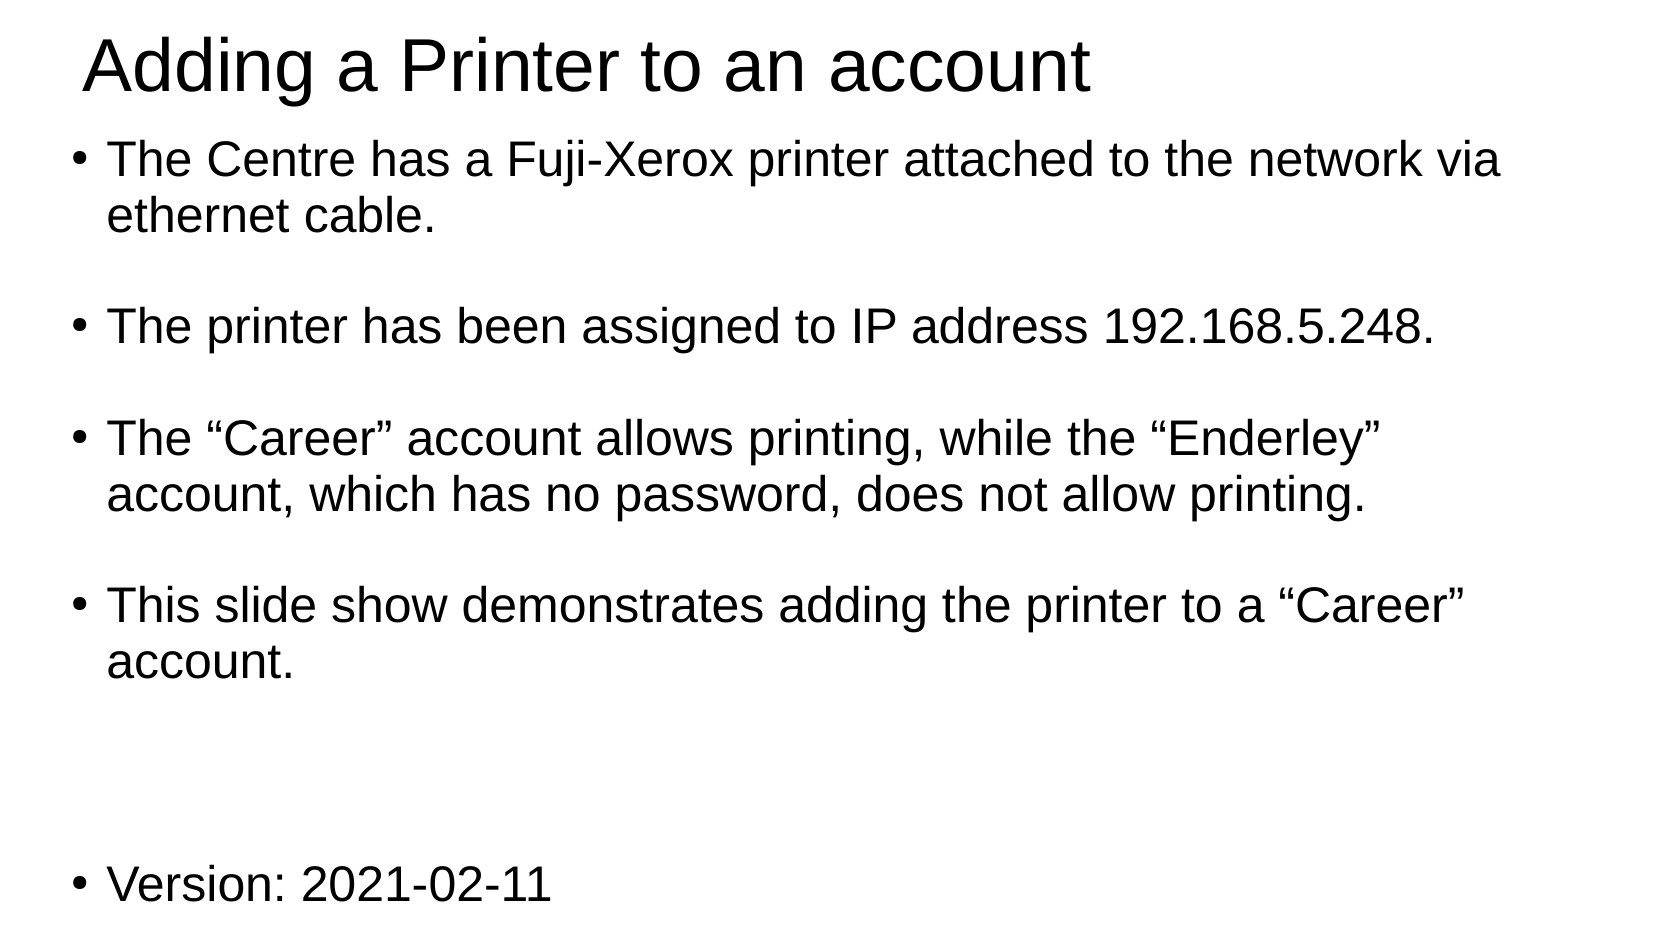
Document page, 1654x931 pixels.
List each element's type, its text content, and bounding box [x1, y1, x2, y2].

title Adding a Printer to an account [82, 23, 1571, 108]
subtitle The Centre has a Fuji-Xerox printer attached to the network via ethernet cable. The printer has been assigned to IP address 192.168.5.248. The “Career” account allows printing, while the “Enderley” account, which has no password, does not allow printing. This slide show demonstrates adding the printer to a “Career” account. Version: 2021-02-11 [70, 131, 1560, 912]
